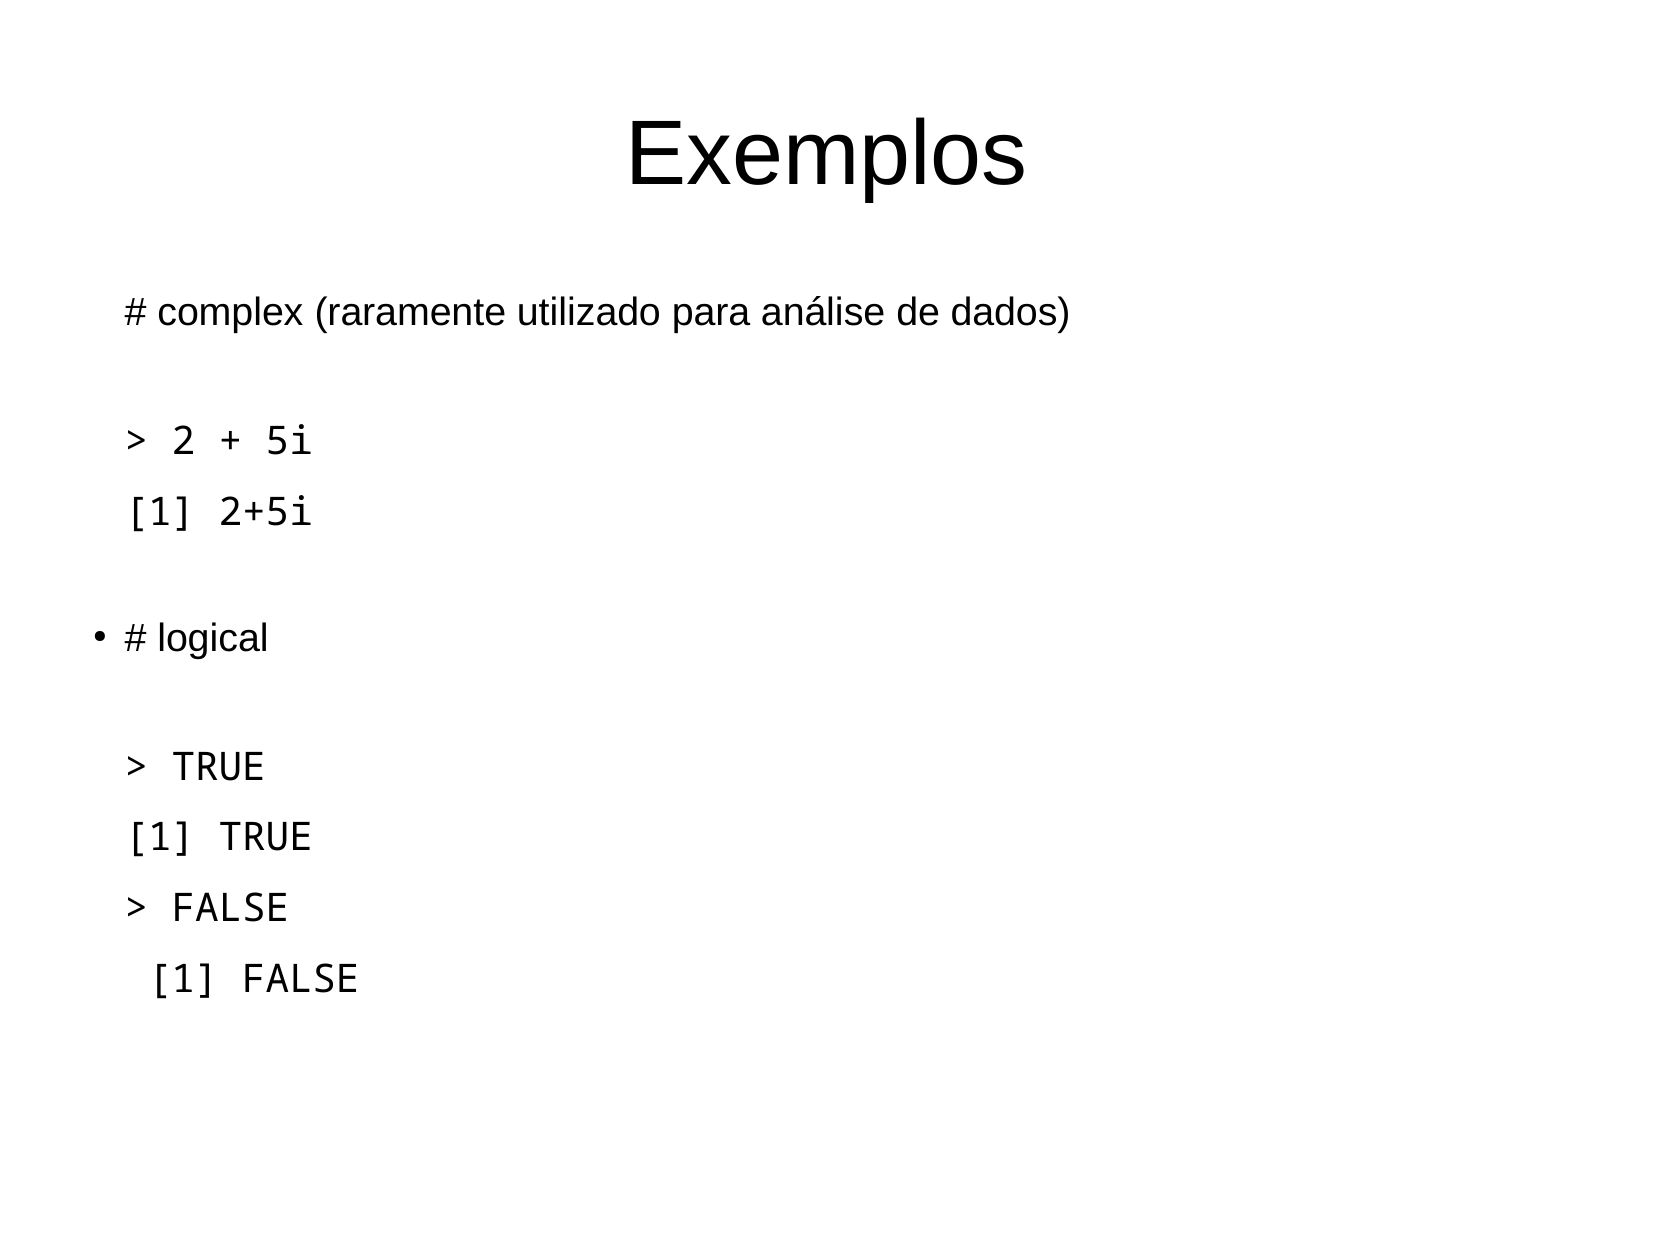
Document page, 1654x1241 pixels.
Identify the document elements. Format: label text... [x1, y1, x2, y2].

list # complex (raramente utilizado para análise de dados) > 2 + 5i [1] 2+5i # logical > TRUE [1] TRUE > FALSE [1] FALSE [82, 290, 1571, 1010]
title Exemplos [82, 49, 1571, 257]
